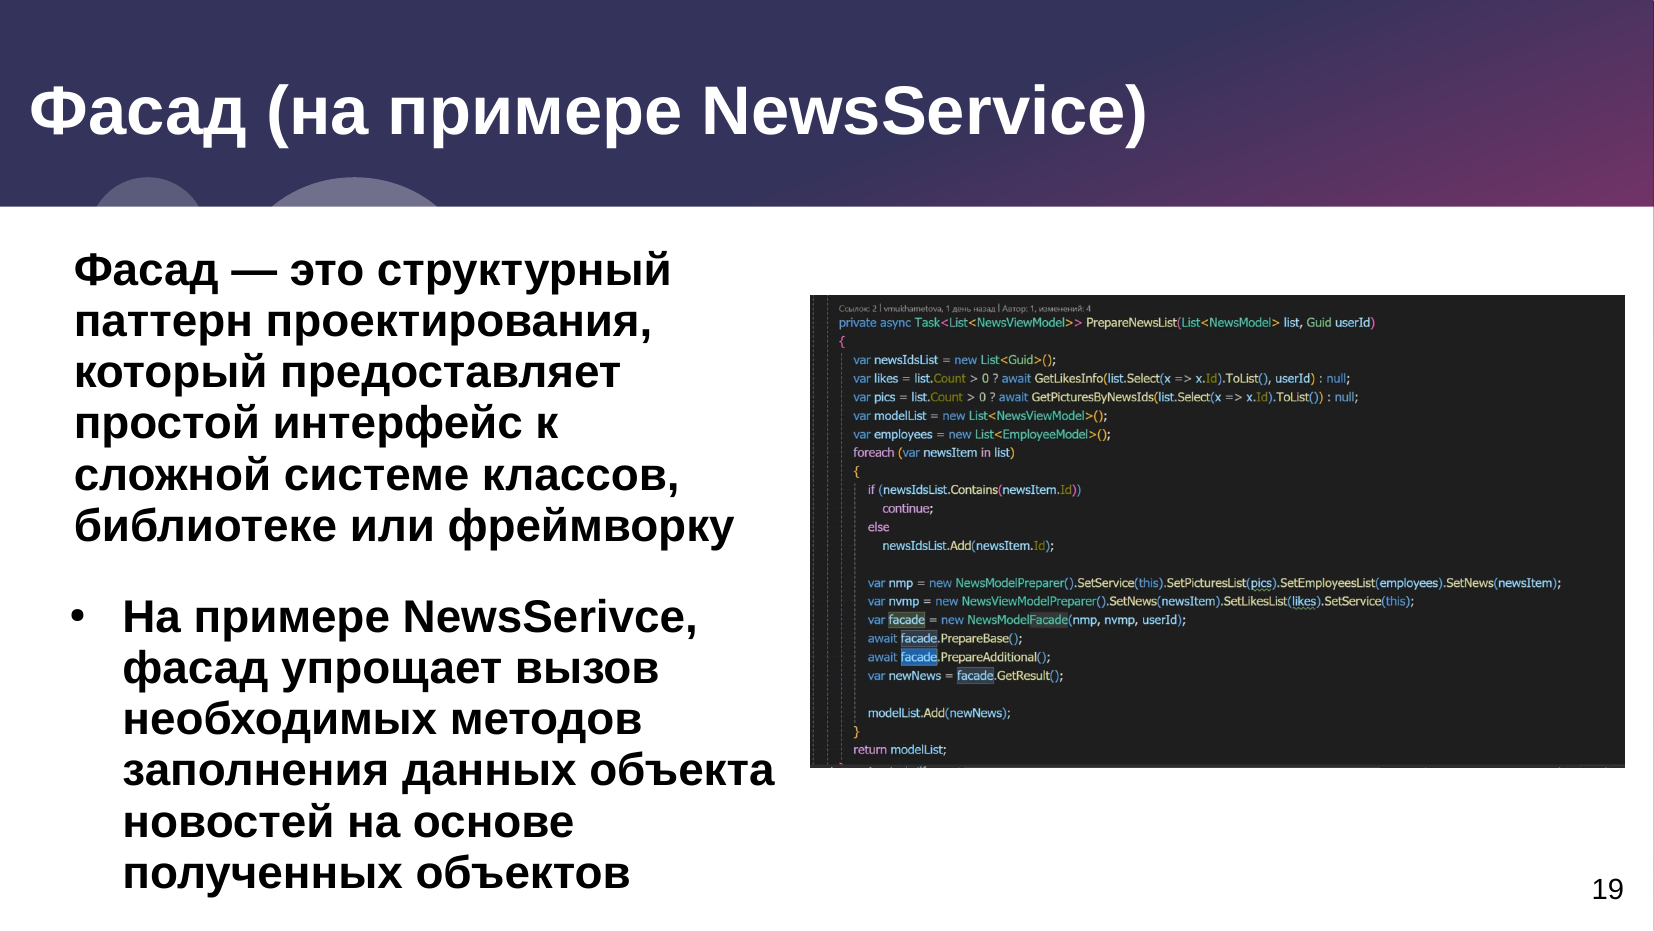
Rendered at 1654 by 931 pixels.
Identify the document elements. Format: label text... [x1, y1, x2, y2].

text_box Фасад — это структурный паттерн проектирования, который предоставляет простой интерфейс к сложной системе классов, библиотеке или фреймворку [59, 236, 768, 559]
title Фасад (на примере NewsService) [29, 29, 1211, 192]
picture [810, 295, 1625, 768]
list На примере NewsSerivce, фасад упрощает вызов необходимых методов заполнения данных объекта новостей на основе полученных объектов [51, 590, 798, 916]
